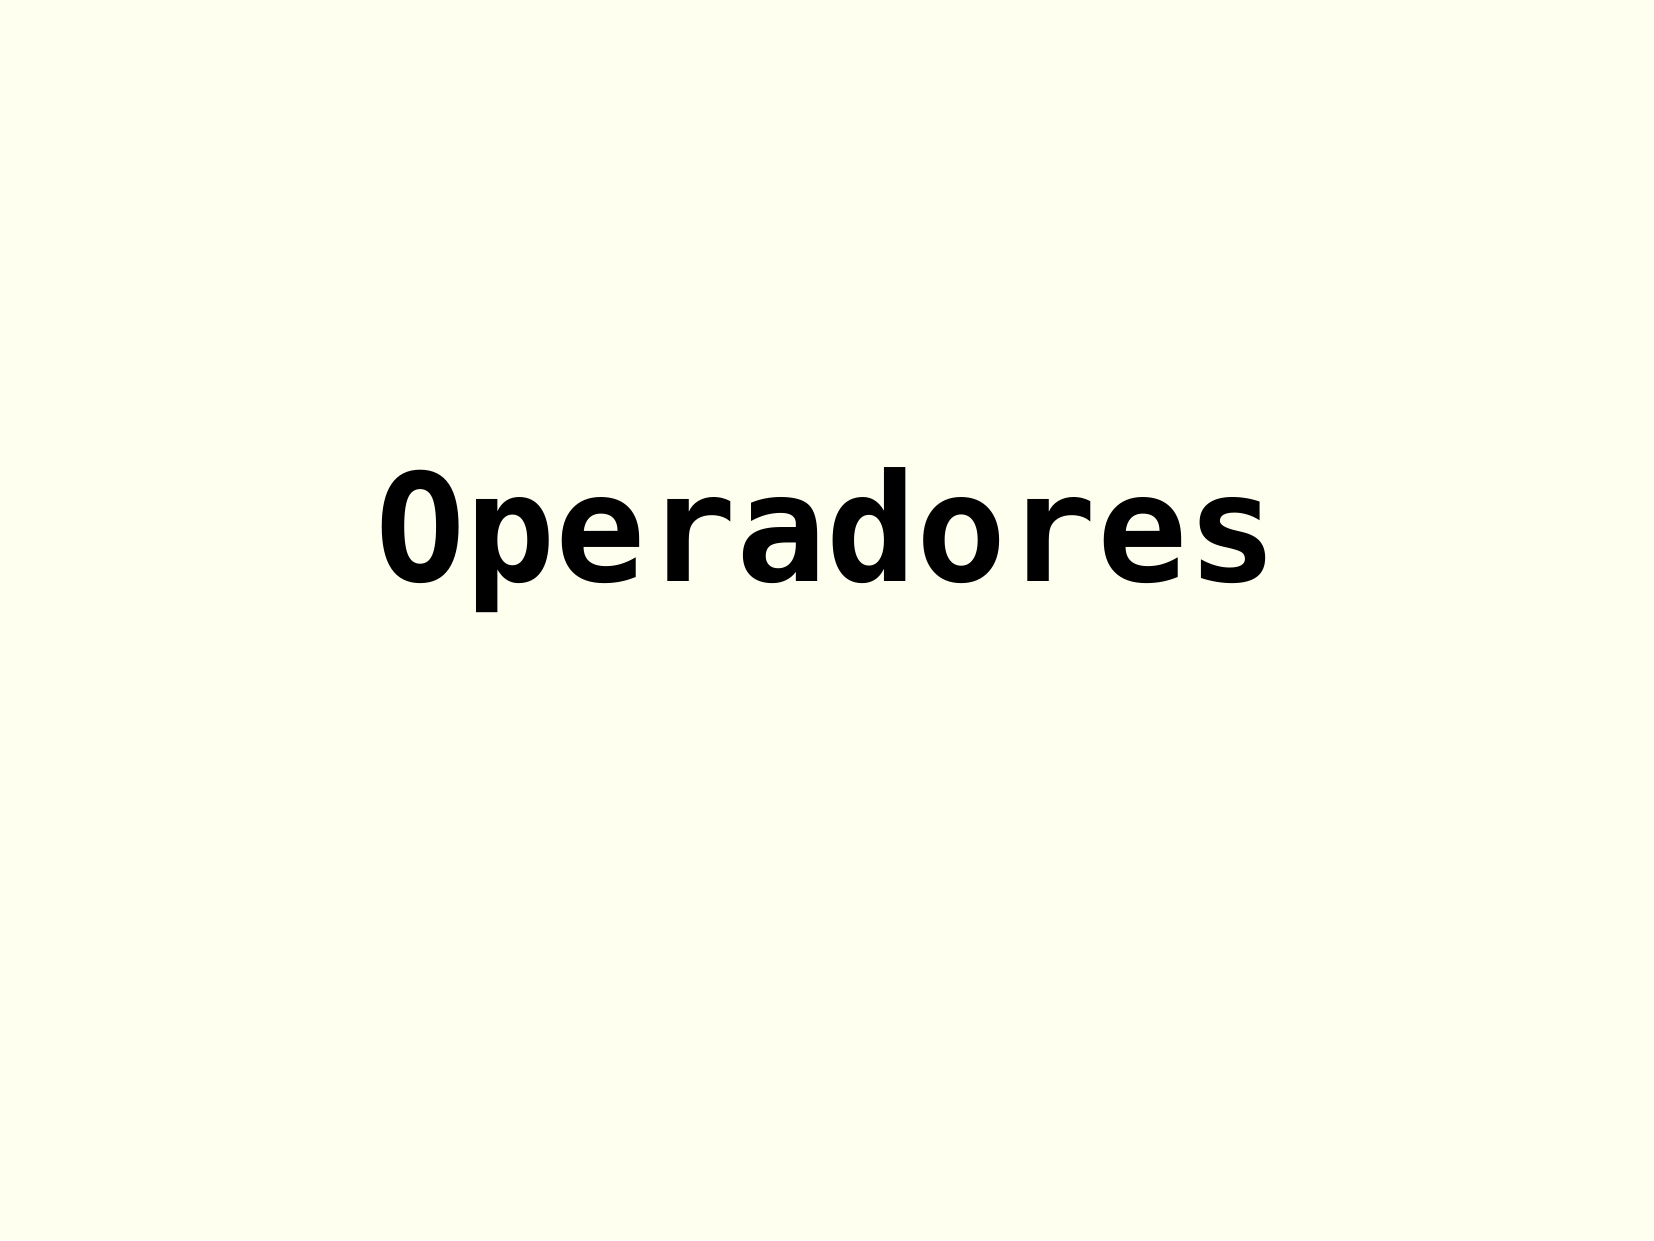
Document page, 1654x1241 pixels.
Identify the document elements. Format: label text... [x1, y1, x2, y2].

subtitle Operadores [82, 49, 1571, 1010]
